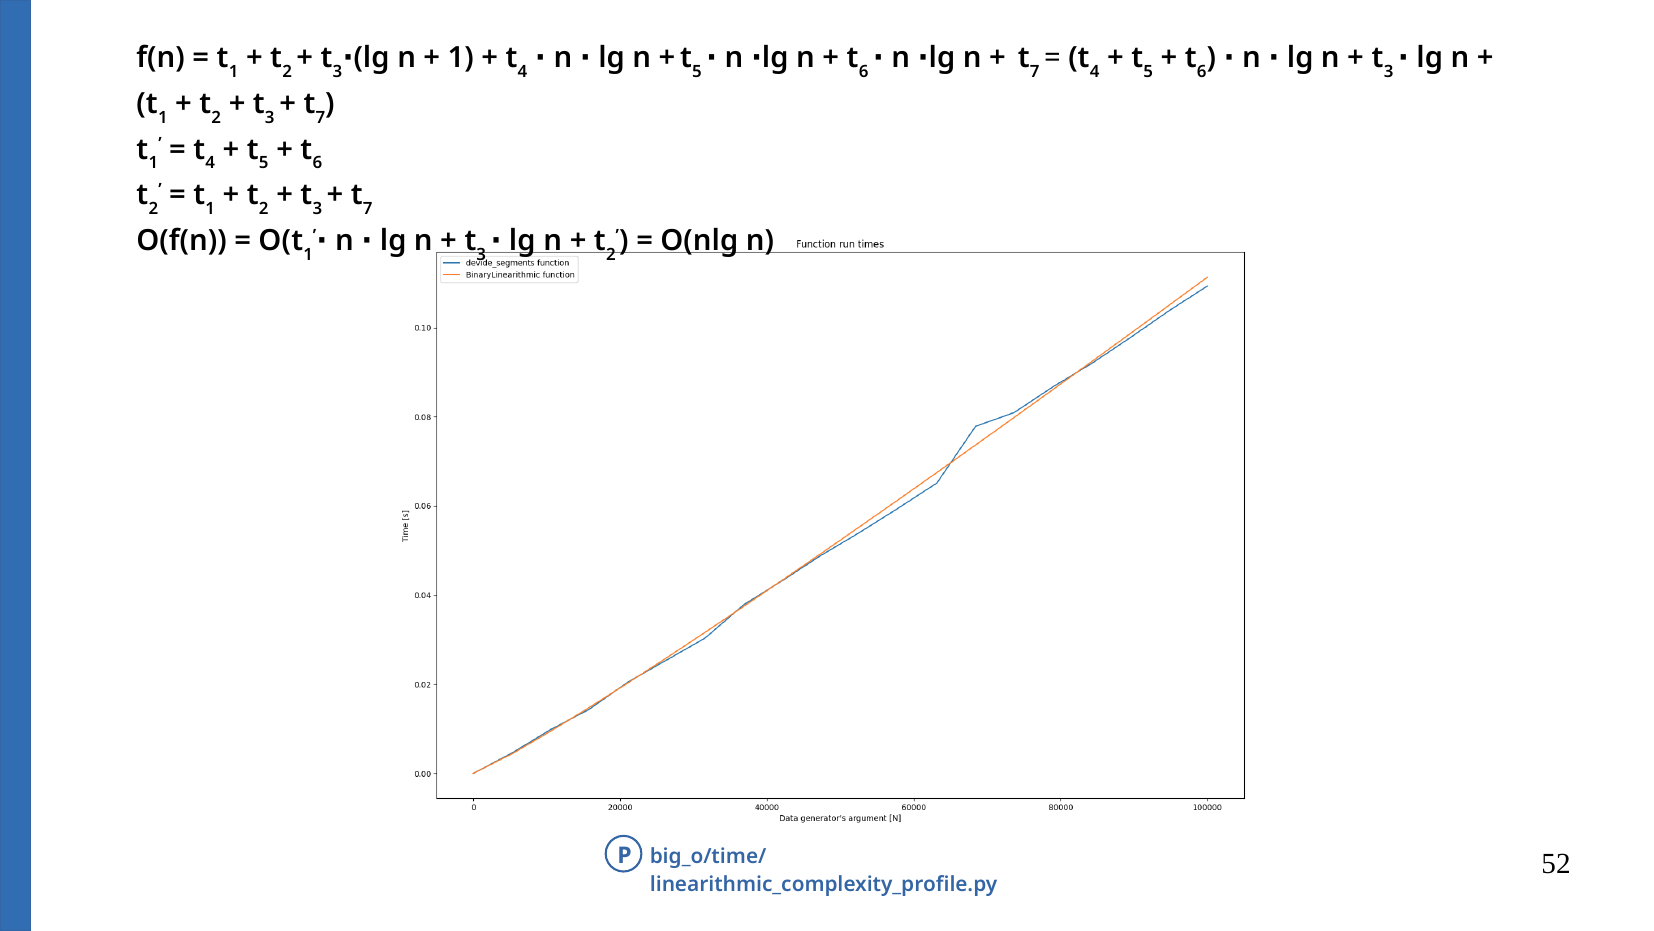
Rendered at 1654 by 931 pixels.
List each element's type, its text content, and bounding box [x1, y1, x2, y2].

text_box [0, 0, 31, 931]
picture [306, 216, 1348, 876]
picture [633, 868, 651, 876]
text_box big_o/time/linearithmic_complexity_profile.py [635, 833, 1099, 875]
text_box f(n) = t1 + t2 + t3⋅(lg n + 1) + t4 ⋅ n ⋅ lg n + t5 ⋅ n ⋅lg n + t6 ⋅ n ⋅lg n + t7 = (t4 + t5 + t6) ⋅ n ⋅ lg n + t3 ⋅ lg n + (t1 + t2 + t3 + t7) t1’ = t4 + t5 + t6 t2’ = t1 + t2 + t3 + t7 O(f(n)) = O(t1’⋅ n ⋅ lg n + t3 ⋅ lg n + t2’) = O(nlg n) [121, 29, 1532, 216]
text_box P [604, 831, 633, 879]
